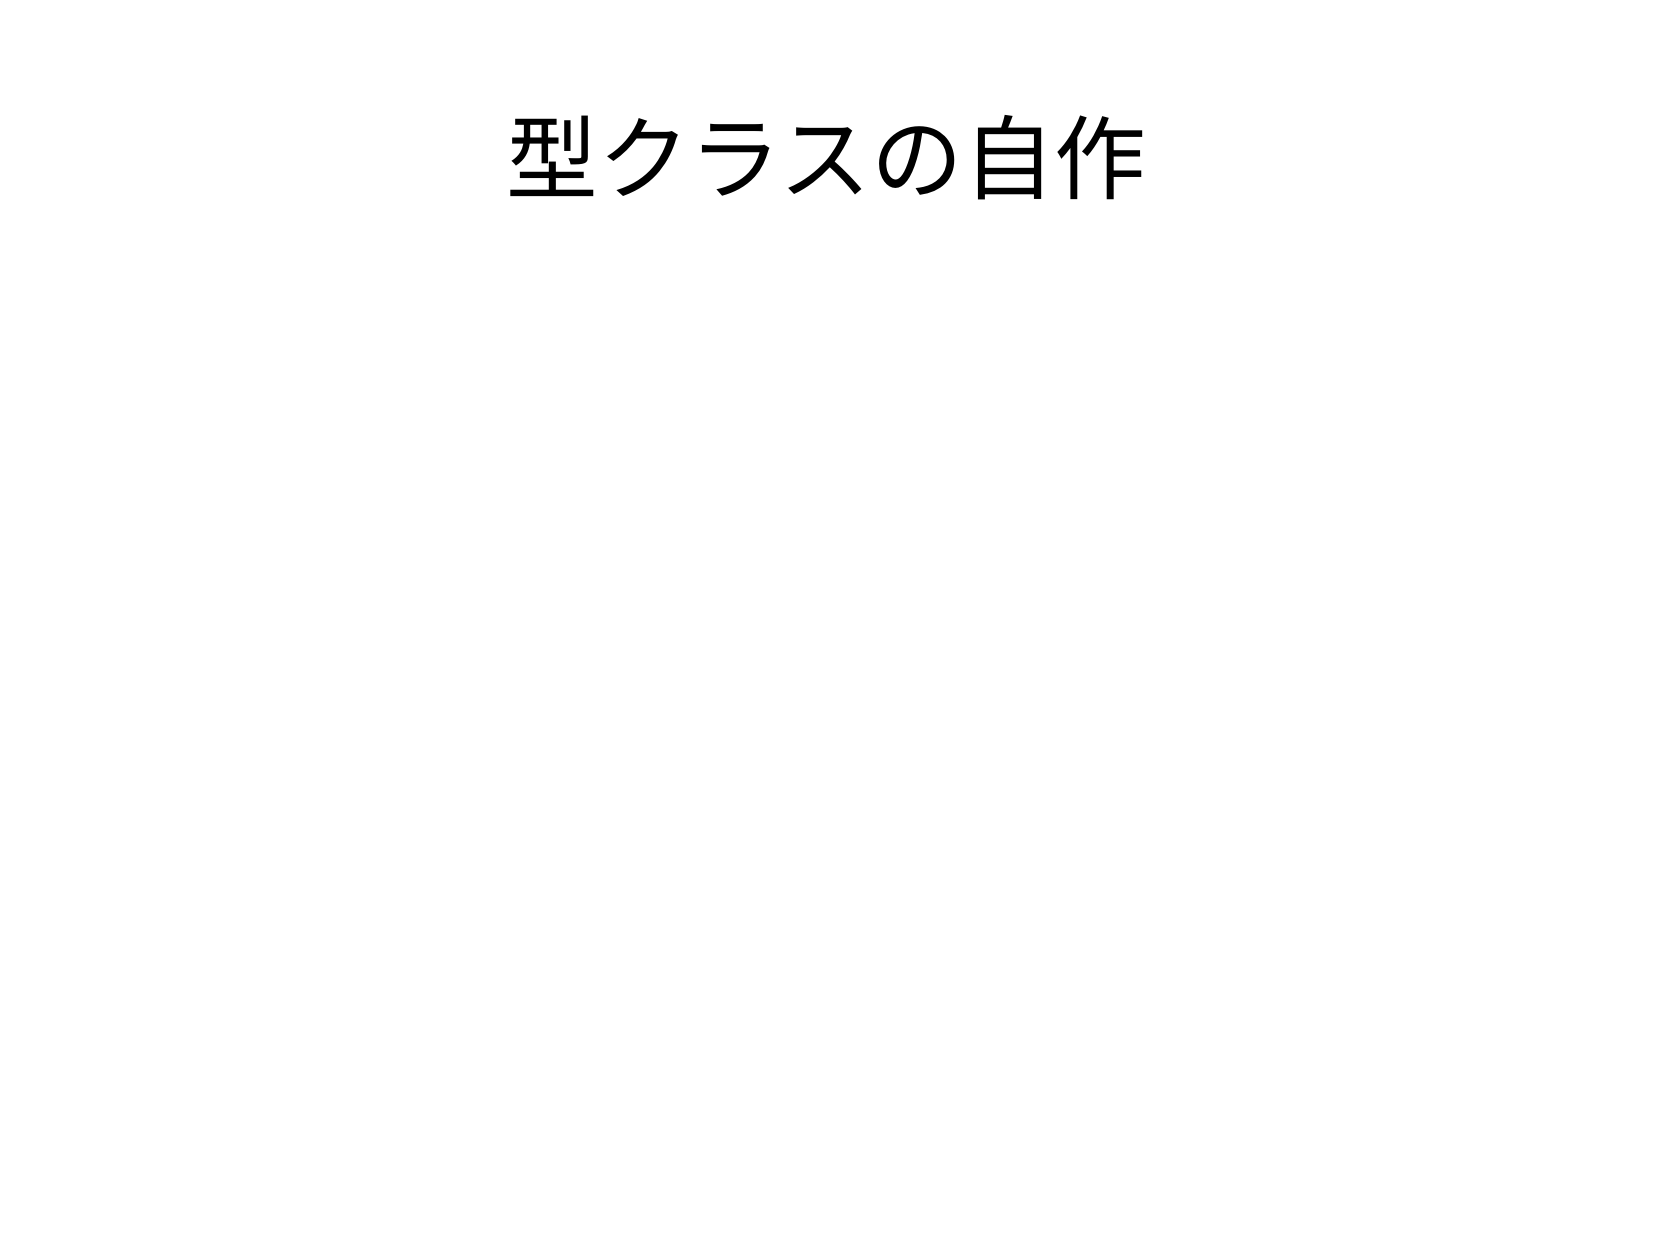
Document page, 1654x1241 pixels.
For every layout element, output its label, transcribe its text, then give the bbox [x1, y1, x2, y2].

title 型クラスの自作 [82, 49, 1571, 257]
